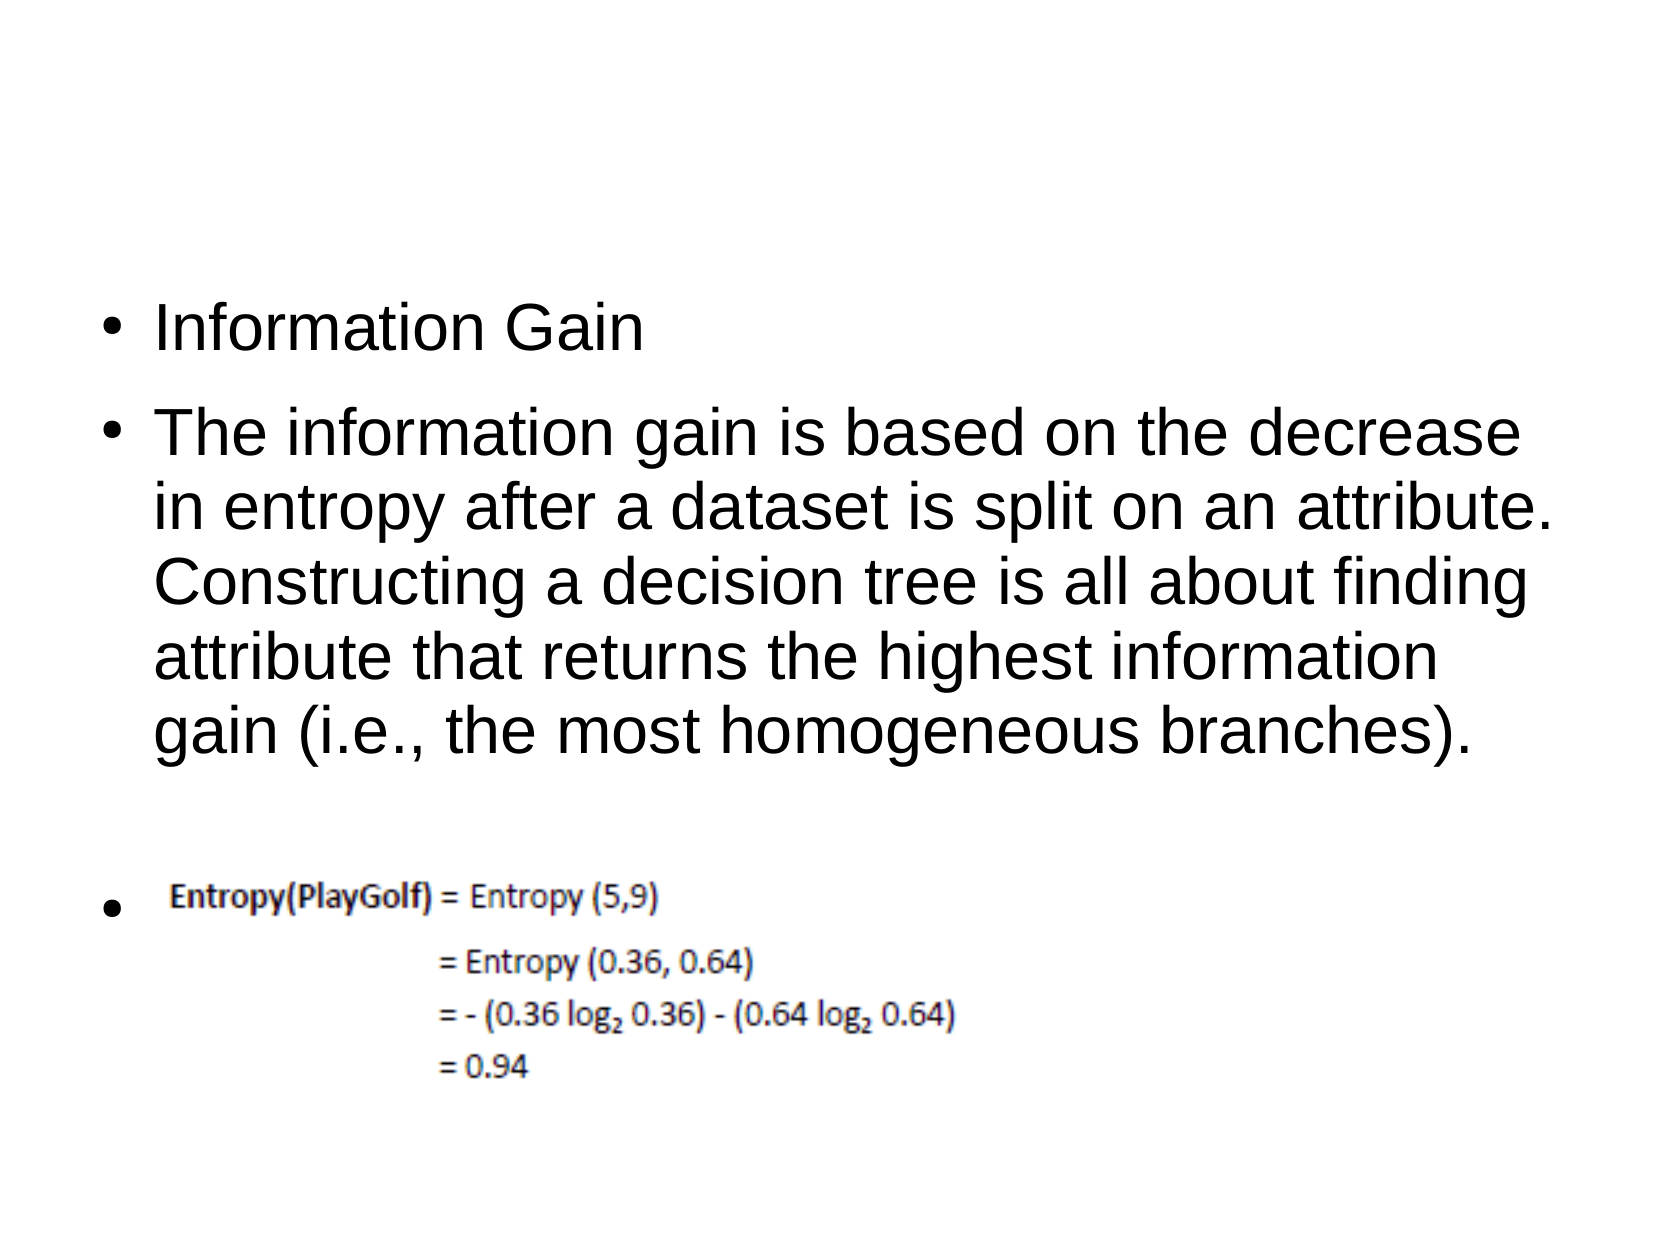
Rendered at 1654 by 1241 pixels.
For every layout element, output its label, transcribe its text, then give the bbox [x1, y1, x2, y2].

picture [147, 838, 1004, 1132]
list Information Gain The information gain is based on the decrease in entropy after a dataset is split on an attribute. Constructing a decision tree is all about finding attribute that returns the highest information gain (i.e., the most homogeneous branches). [82, 290, 1571, 1010]
